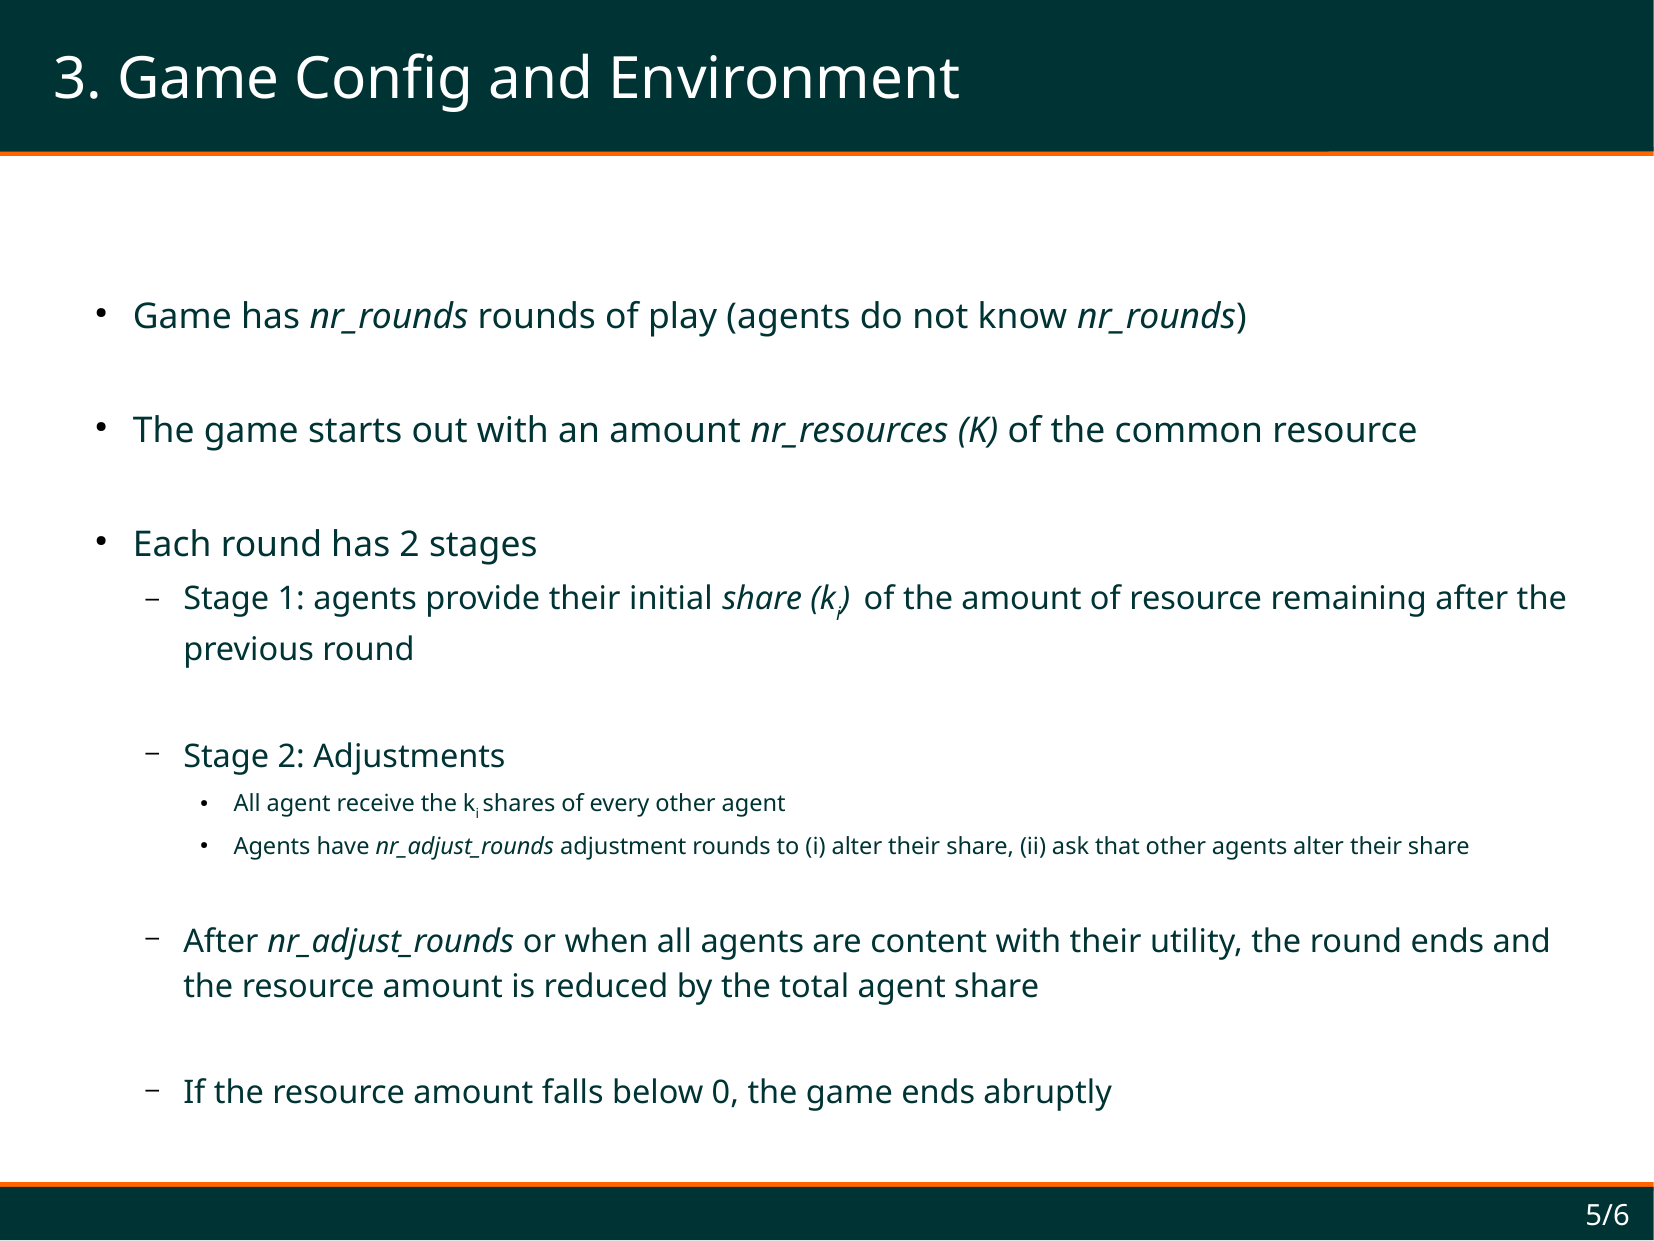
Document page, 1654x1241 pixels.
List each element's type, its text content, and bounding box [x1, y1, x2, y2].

list Game has nr_rounds rounds of play (agents do not know nr_rounds) The game starts out with an amount nr_resources (K) of the common resource Each round has 2 stages Stage 1: agents provide their initial share (ki) of the amount of resource remaining after the previous round Stage 2: Adjustments All agent receive the ki shares of every other agent Agents have nr_adjust_rounds adjustment rounds to (i) alter their share, (ii) ask that other agents alter their share After nr_adjust_rounds or when all agents are content with their utility, the round ends and the resource amount is reduced by the total agent share If the resource amount falls below 0, the game ends abruptly [82, 290, 1571, 1126]
title 3. Game Config and Environment [0, 0, 1329, 152]
